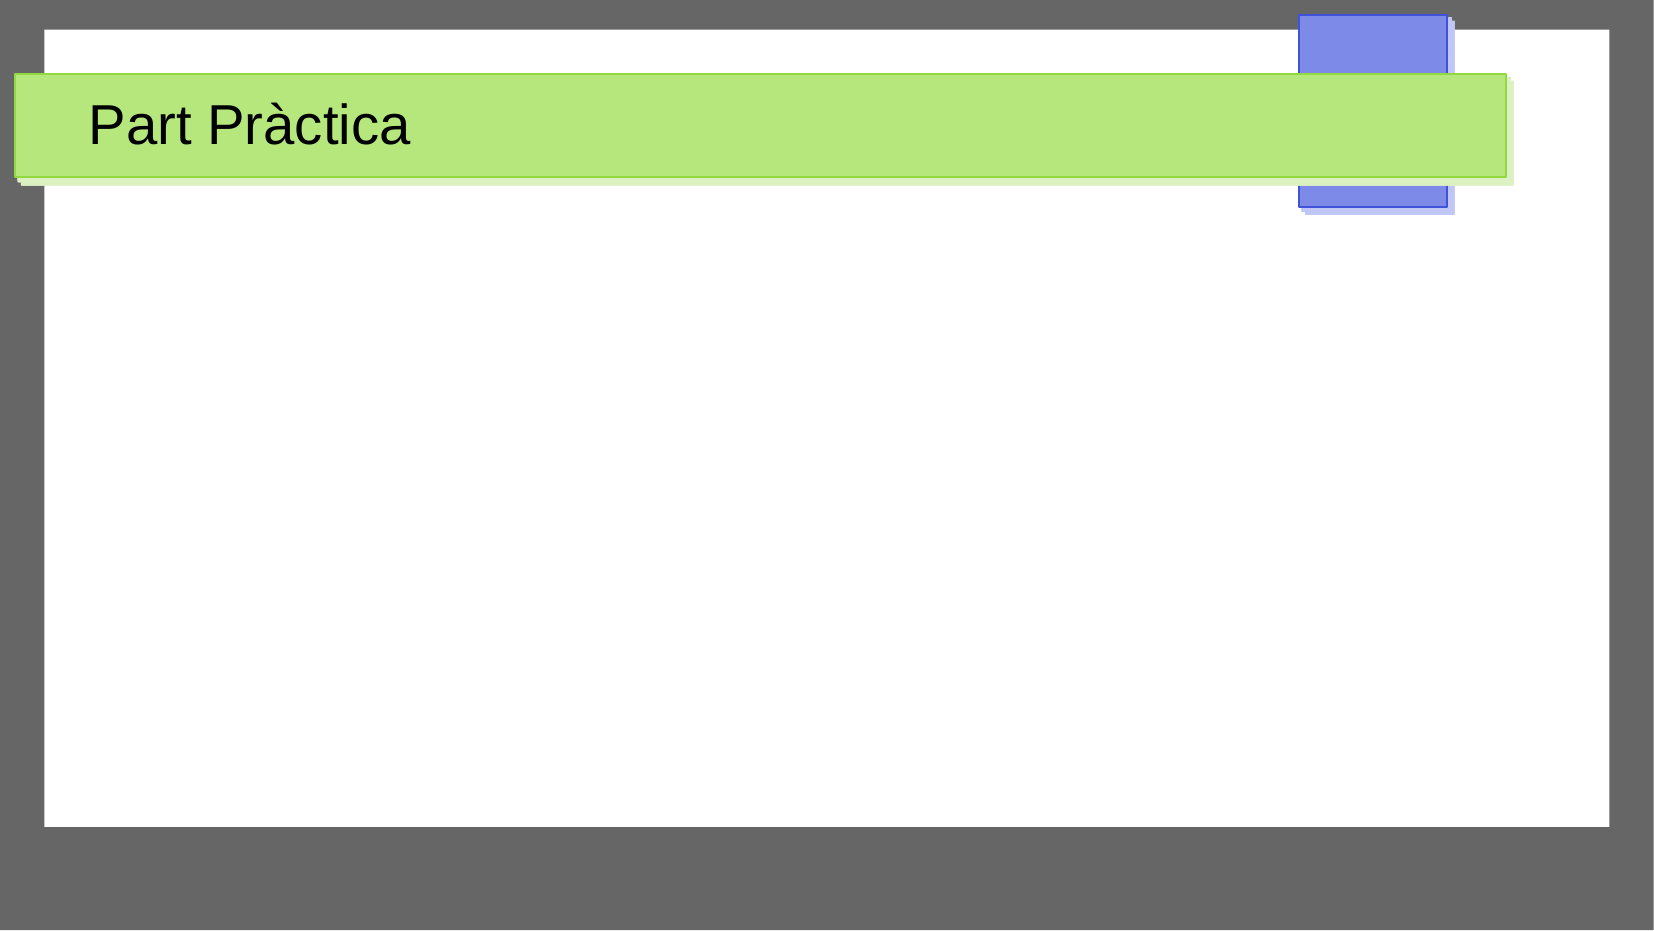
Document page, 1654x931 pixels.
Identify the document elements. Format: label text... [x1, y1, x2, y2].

title Part Pràctica [88, 73, 1506, 178]
